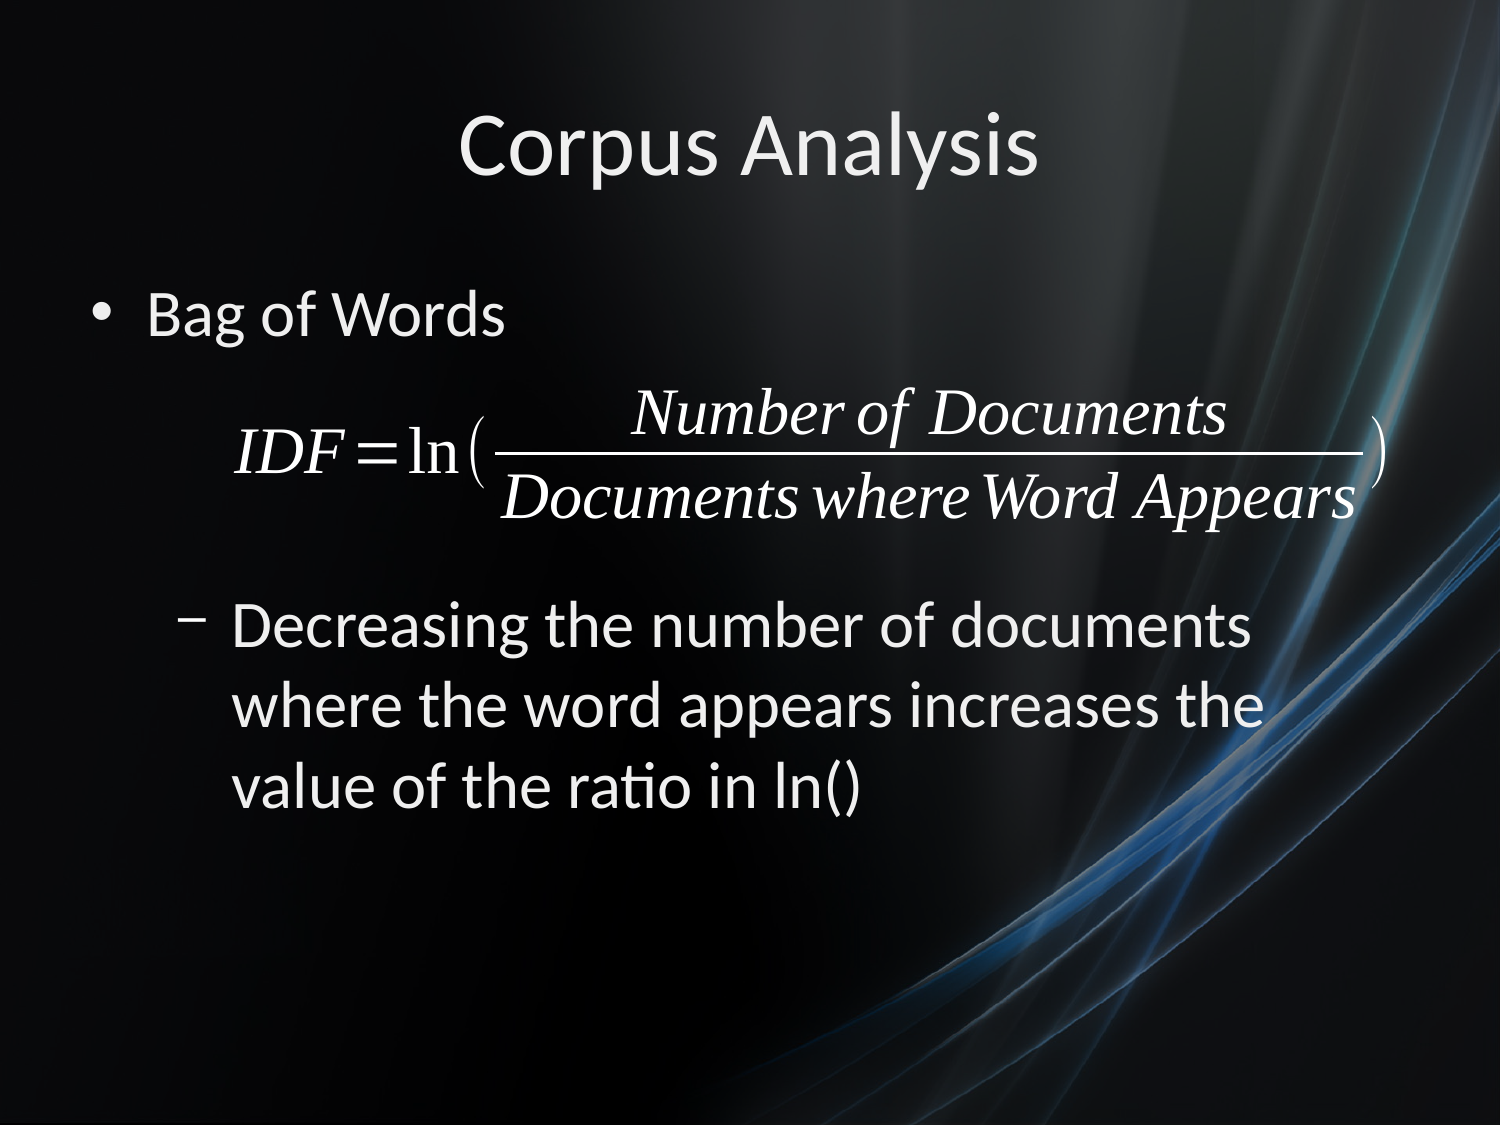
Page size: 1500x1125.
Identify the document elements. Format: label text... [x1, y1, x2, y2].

chart [225, 375, 1398, 533]
title Corpus Analysis [75, 45, 1425, 233]
list Bag of Words Decreasing the number of documents where the word appears increases the value of the ratio in ln() [75, 262, 1426, 1005]
text_box [0, 0, 1500, 1125]
